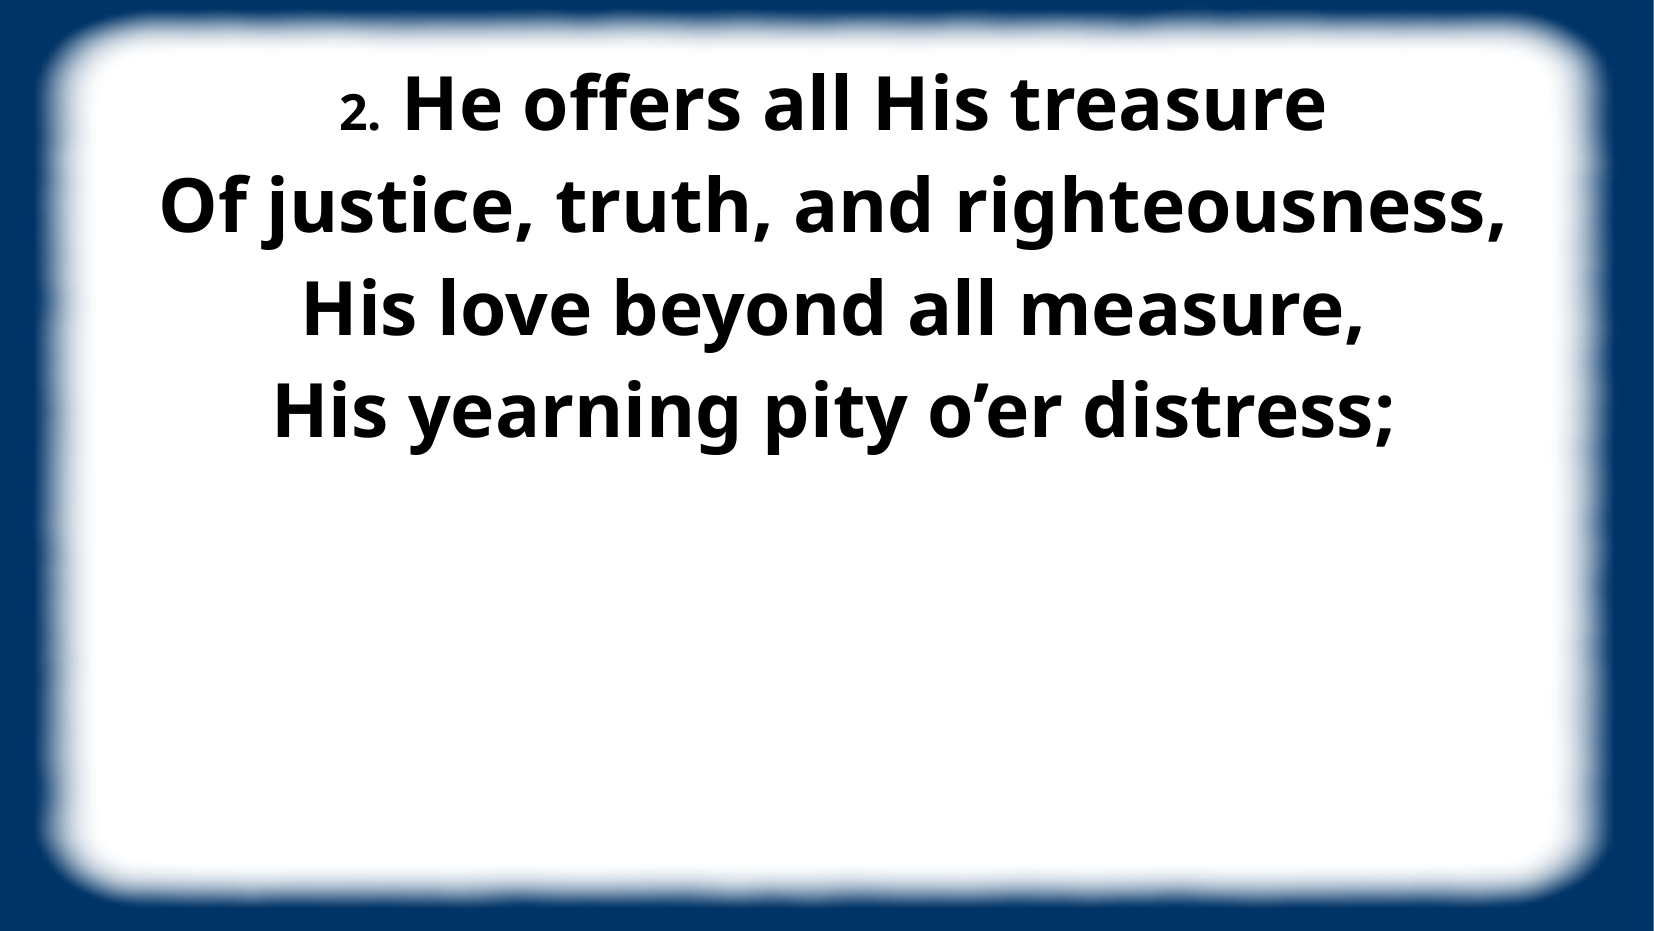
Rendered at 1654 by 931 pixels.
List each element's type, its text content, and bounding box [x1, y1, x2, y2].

text_box 2. He offers all His treasure Of justice, truth, and righteousness, His love beyond all measure, His yearning pity o’er distress; [91, 42, 1577, 457]
picture [0, 0, 1654, 931]
